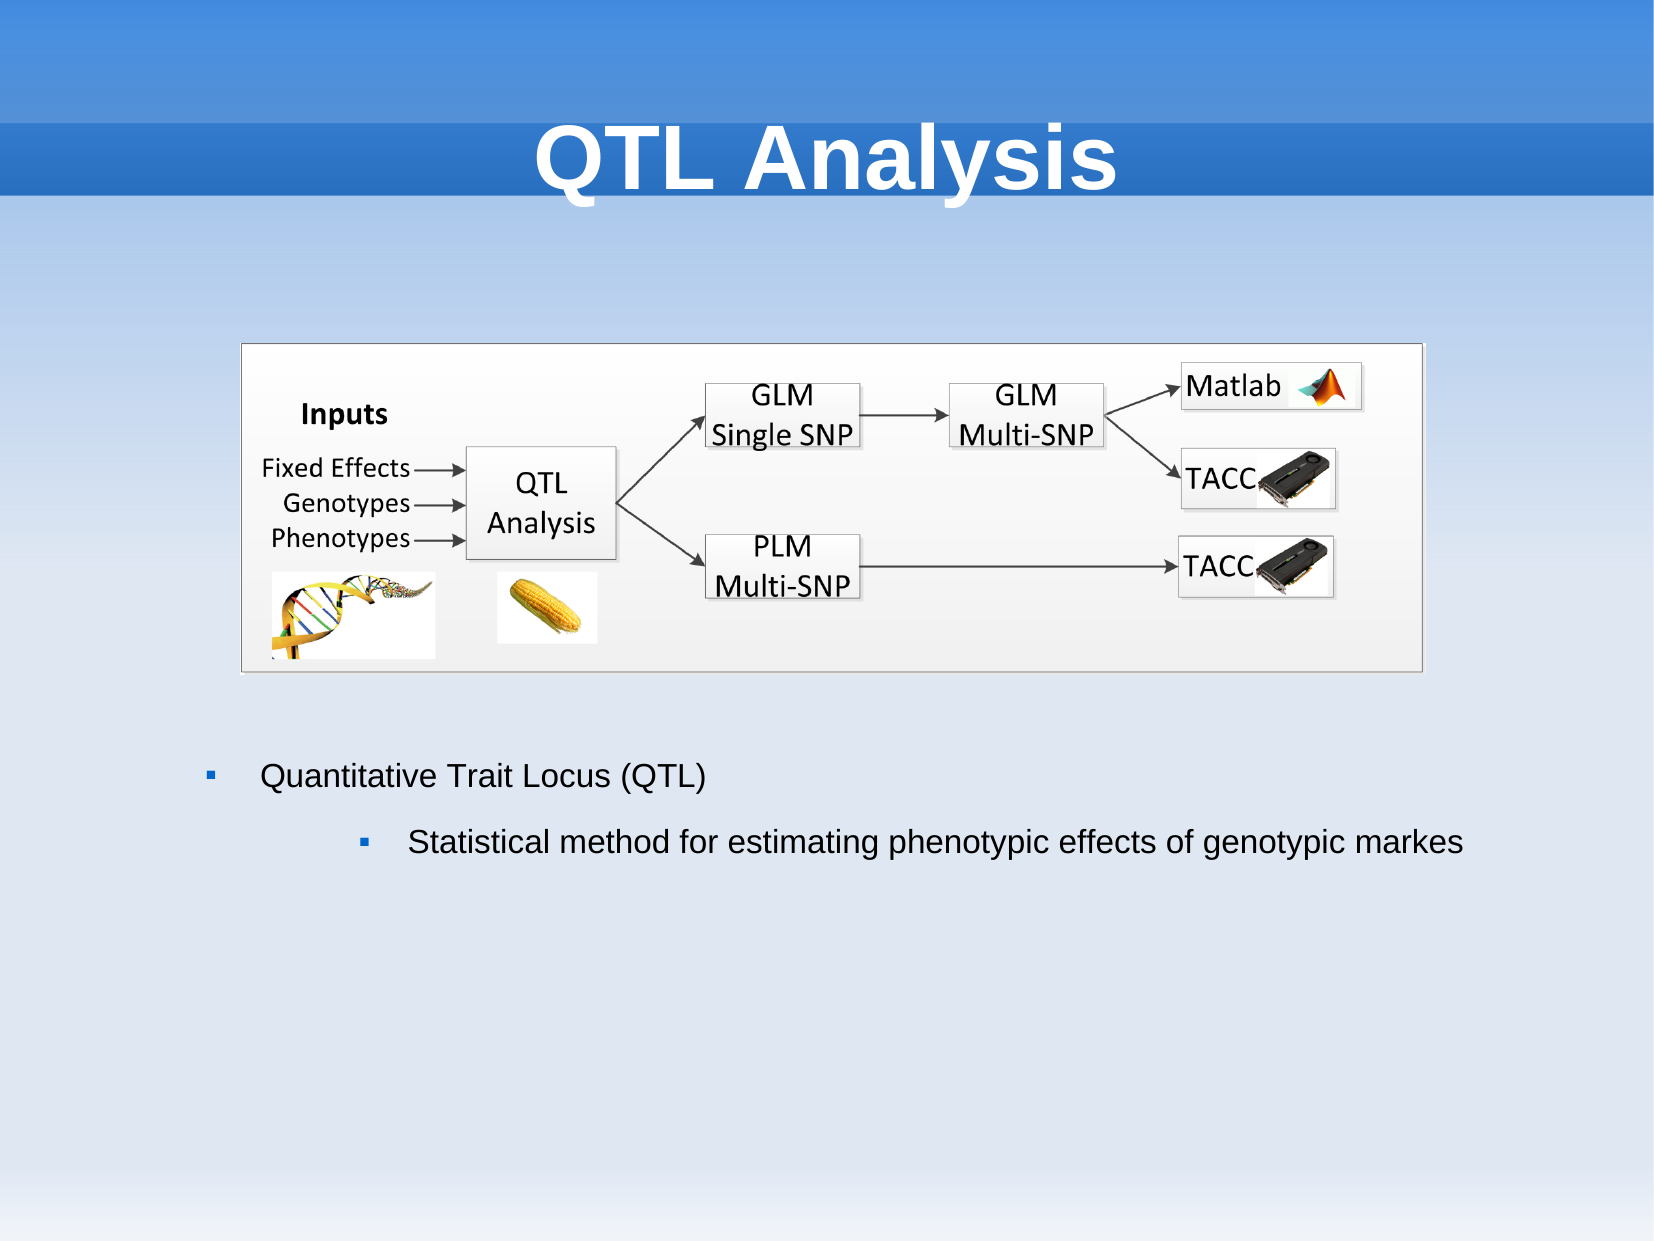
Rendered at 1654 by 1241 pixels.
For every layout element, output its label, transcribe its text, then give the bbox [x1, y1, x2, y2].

picture [0, 0, 1654, 1241]
text_box Quantitative Trait Locus (QTL) Statistical method for estimating phenotypic effects of genotypic markes [156, 750, 1576, 869]
title QTL Analysis [82, 49, 1571, 257]
